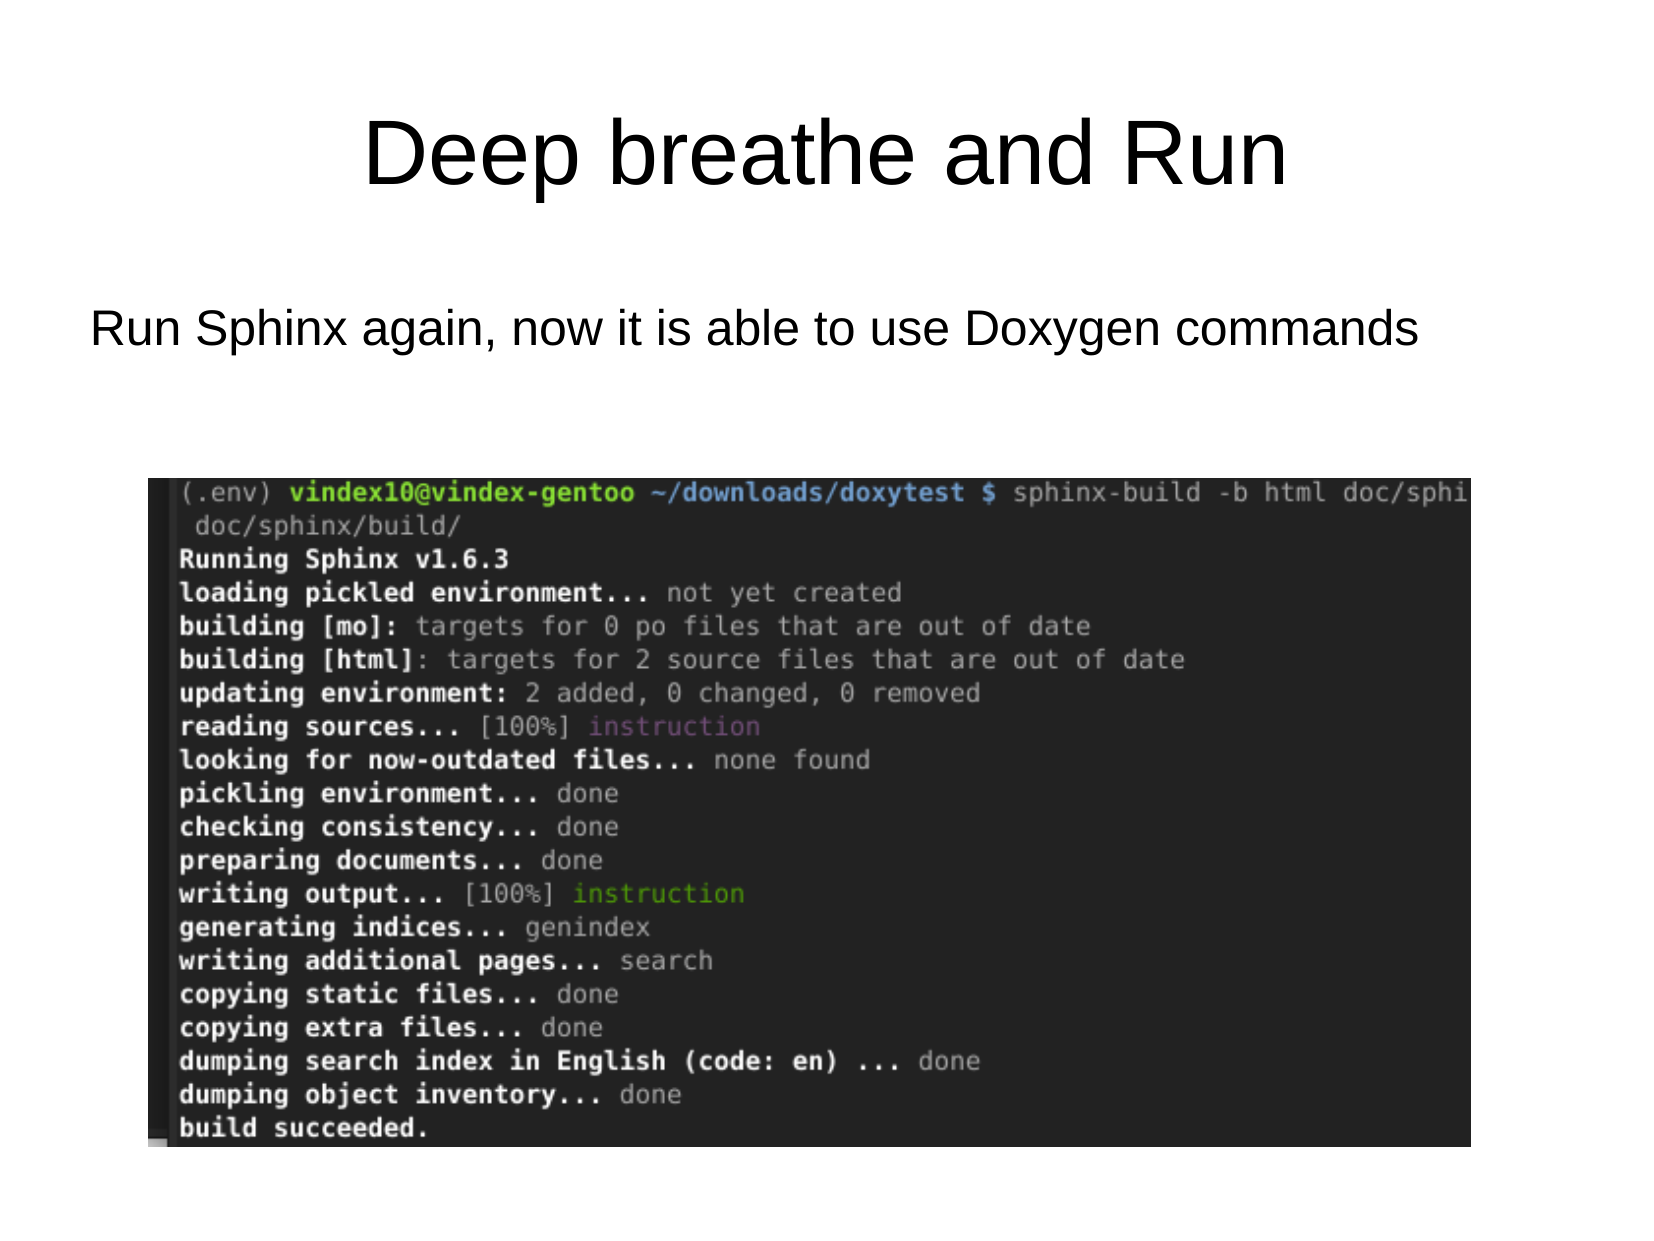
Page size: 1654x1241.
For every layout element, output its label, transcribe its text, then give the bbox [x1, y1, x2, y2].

picture [148, 478, 1471, 1147]
text_box Run Sphinx again, now it is able to use Doxygen commands [75, 292, 1561, 392]
title Deep breathe and Run [82, 49, 1571, 257]
